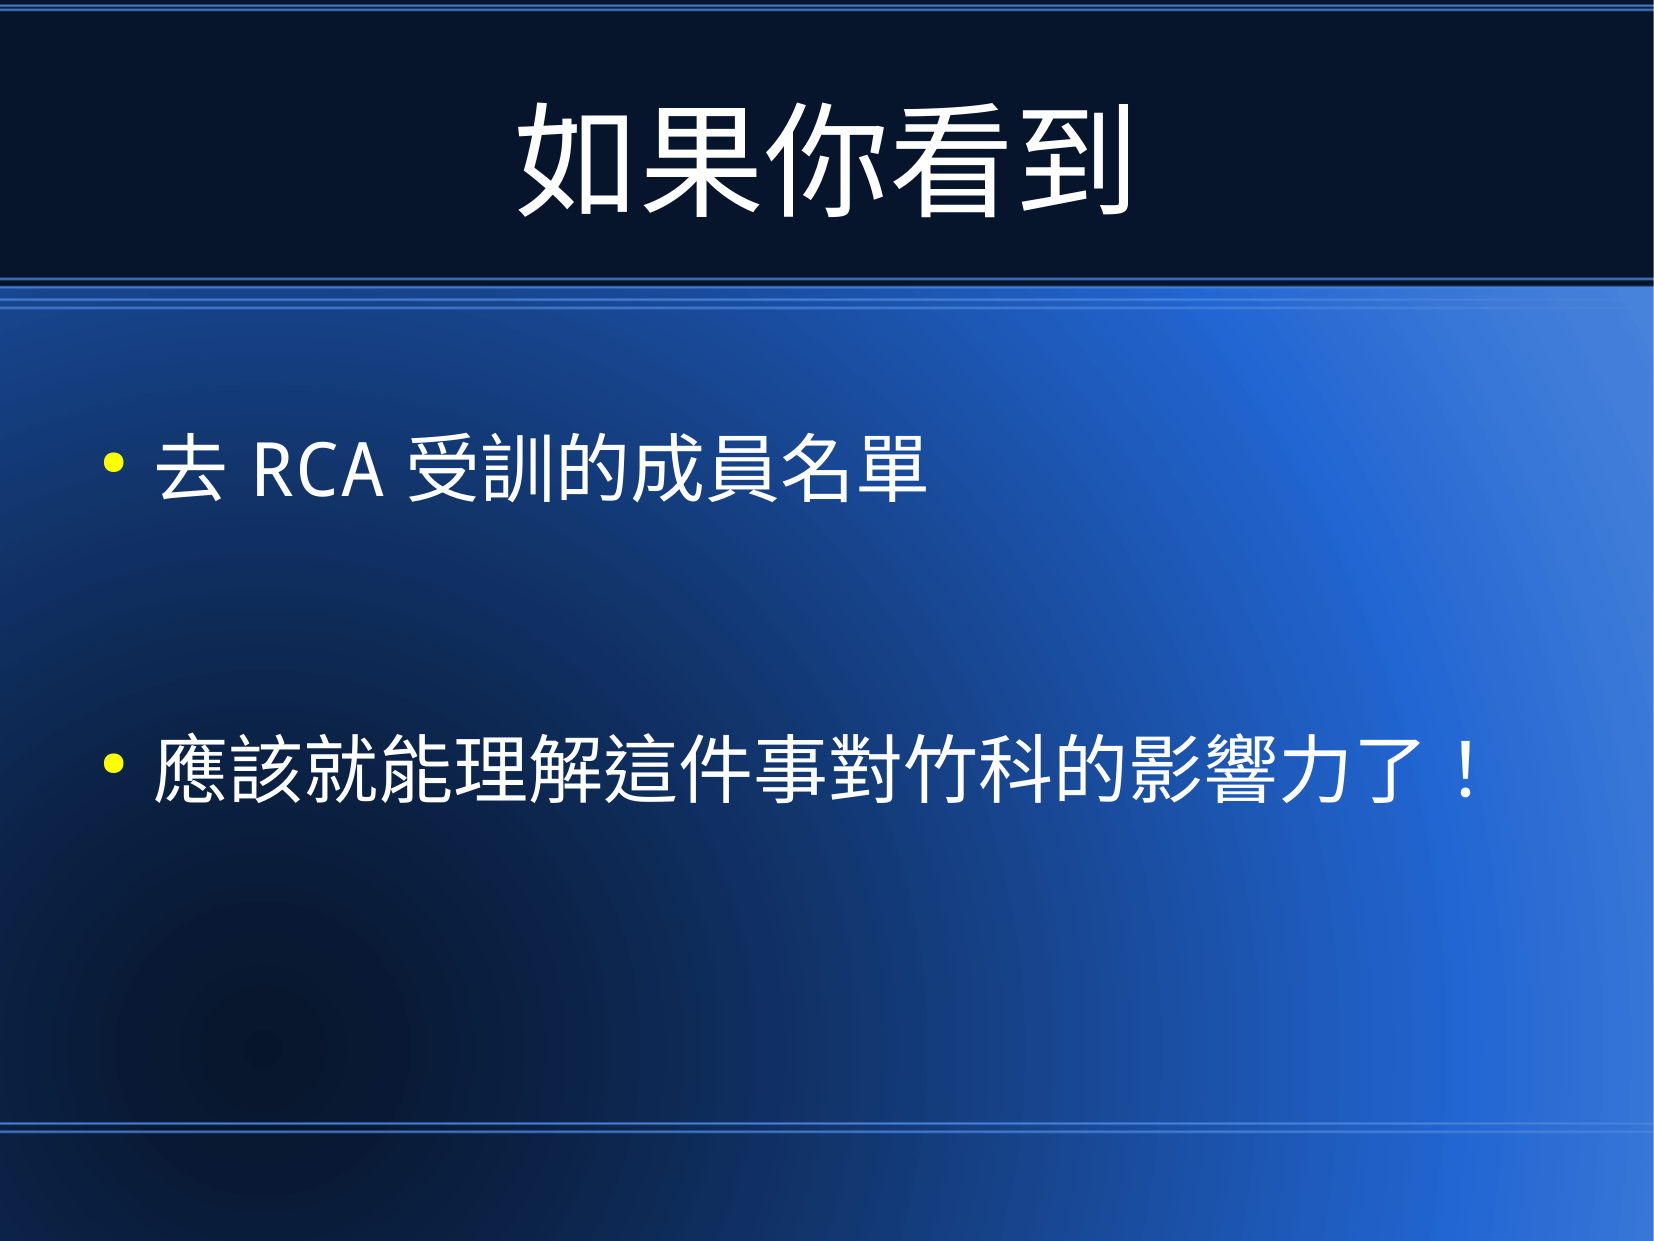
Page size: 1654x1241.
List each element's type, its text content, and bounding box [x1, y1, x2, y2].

title 如果你看到 [82, 49, 1571, 257]
list 去RCA受訓的成員名單 應該就能理解這件事對竹科的影響力了！ [82, 355, 1571, 1241]
picture [0, 0, 1654, 1241]
